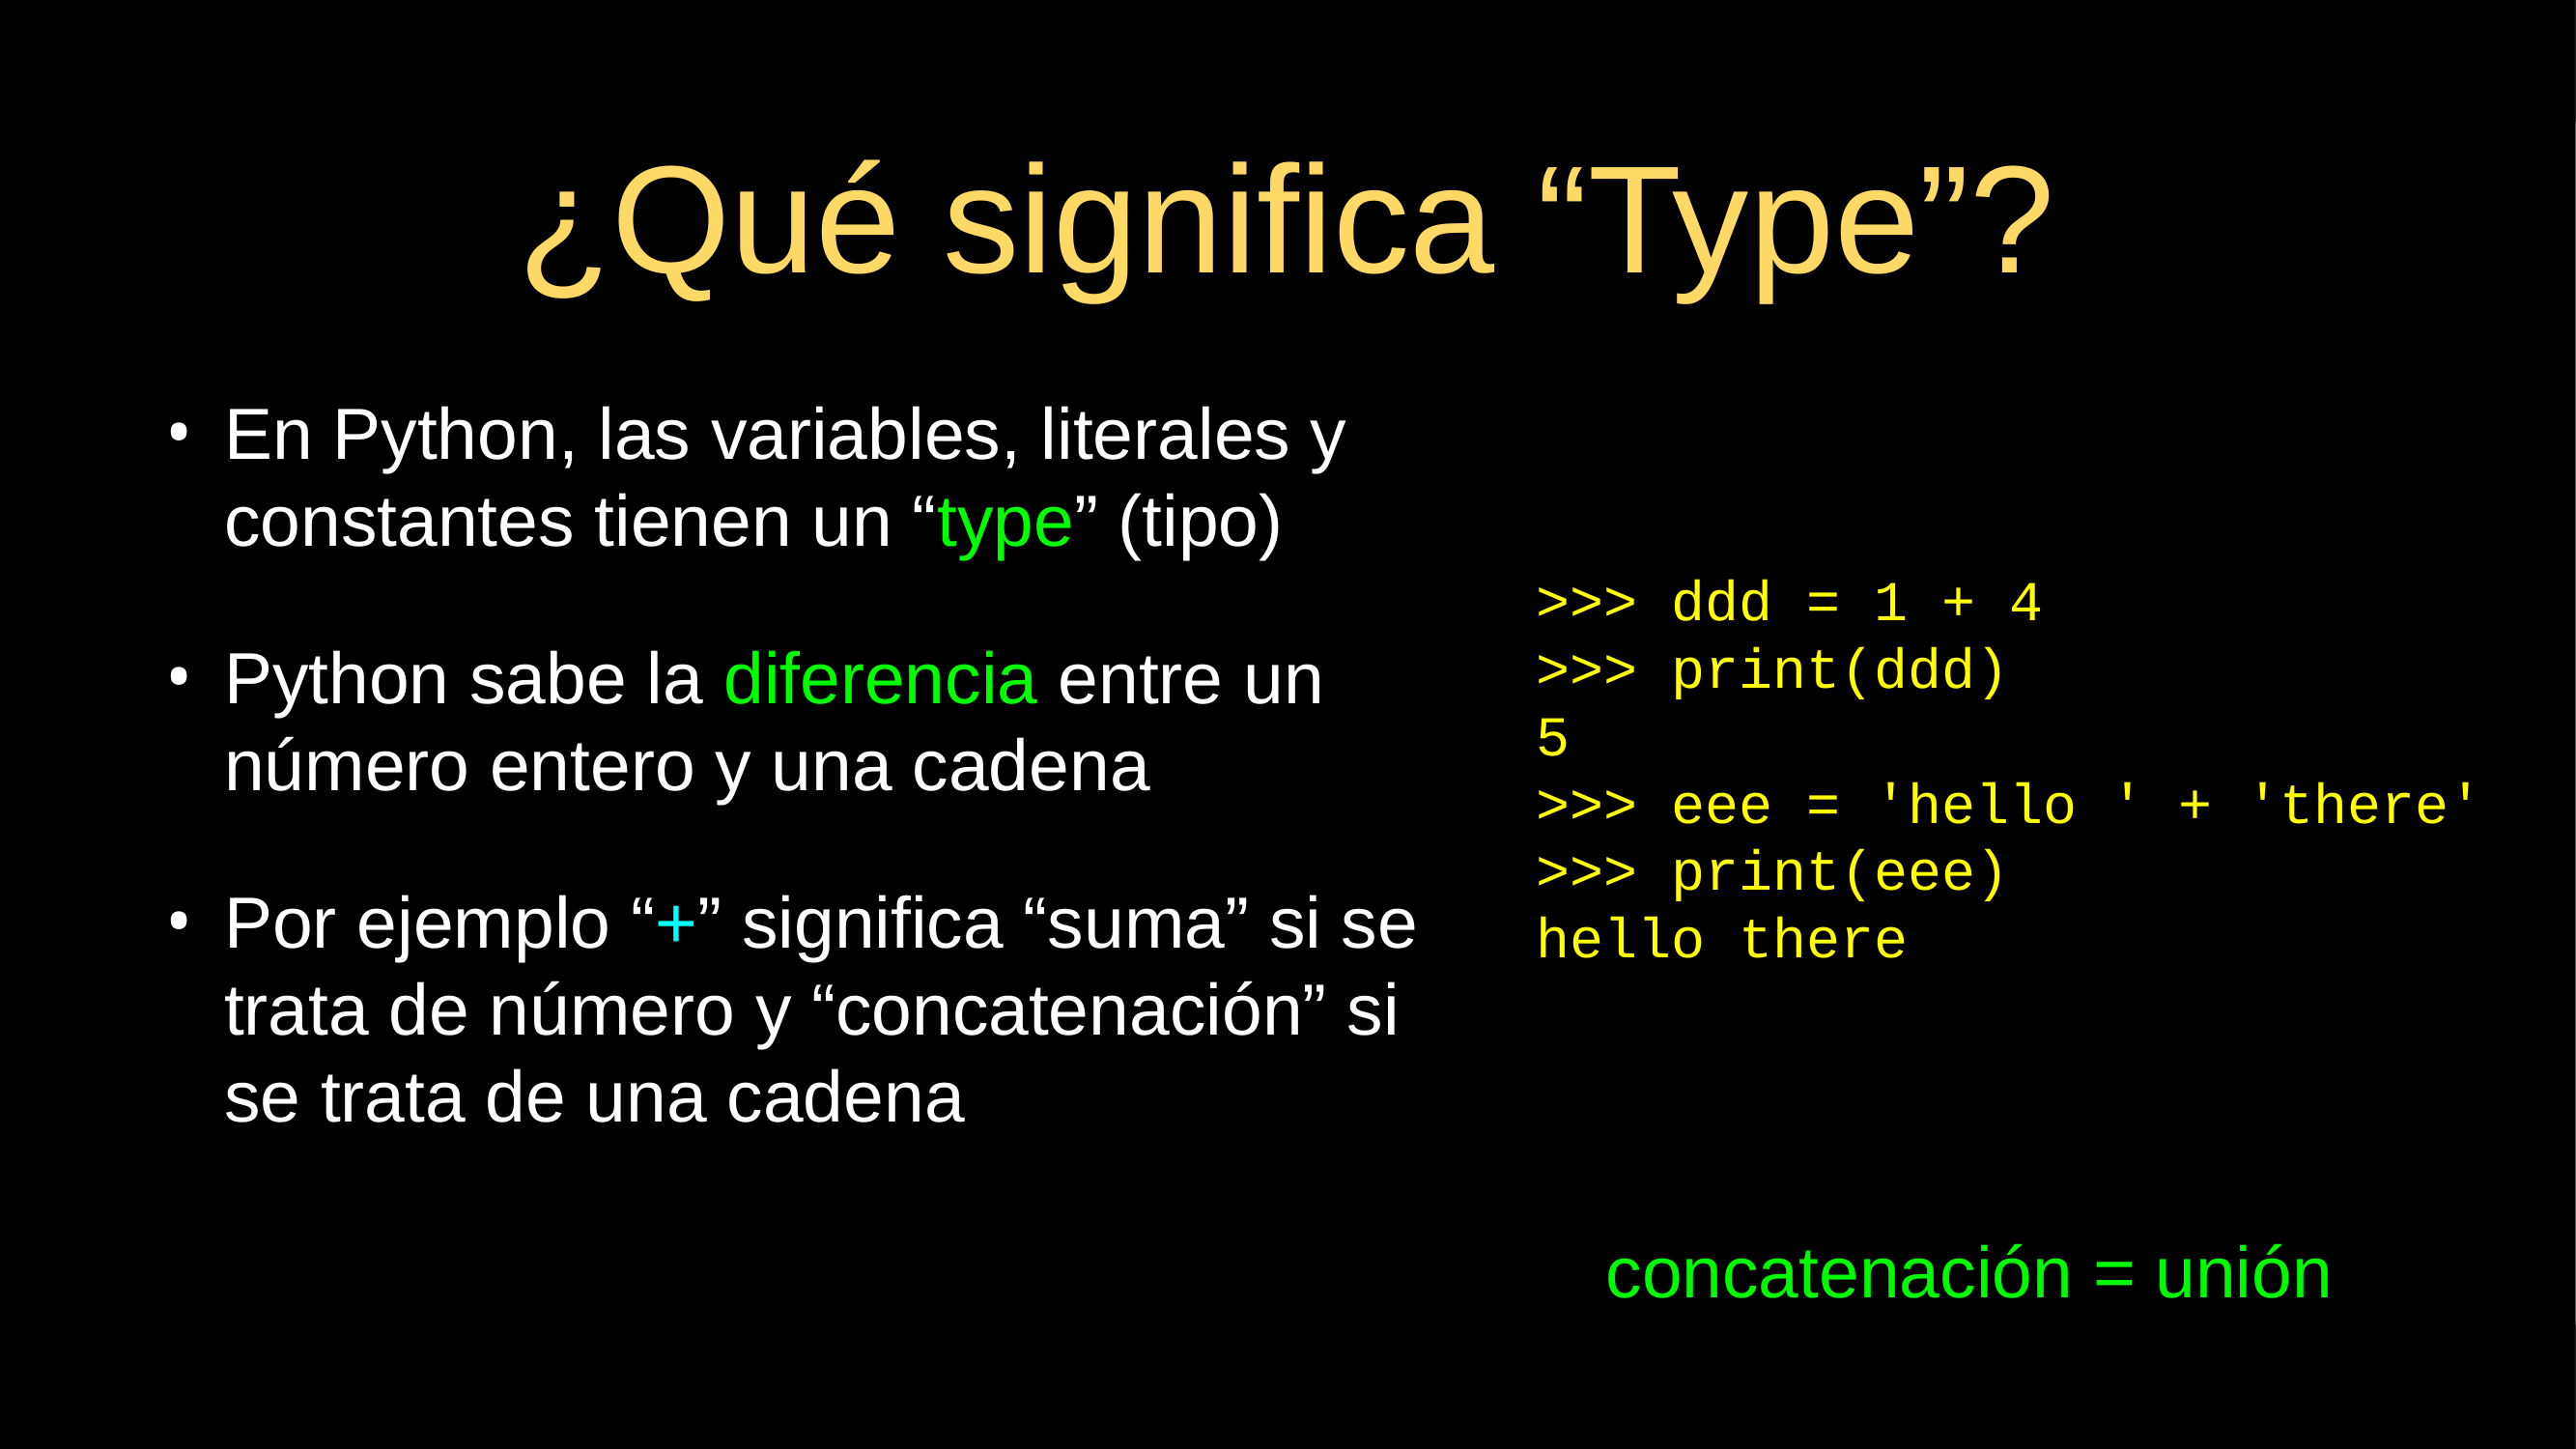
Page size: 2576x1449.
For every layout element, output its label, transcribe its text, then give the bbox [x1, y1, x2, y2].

text_box >>> ddd = 1 + 4 >>> print(ddd) 5 >>> eee = 'hello ' + 'there' >>> print(eee) hello there [1536, 511, 2500, 1023]
list En Python, las variables, literales y constantes tienen un “type” (tipo) Python sabe la diferencia entre un número entero y una cadena Por ejemplo “+” significa “suma” si se trata de número y “concatenación” si se trata de una cadena [99, 283, 1454, 1240]
text_box concatenación = unión [1477, 1219, 2462, 1319]
title ¿Qué significa “Type”? [128, 124, 2448, 300]
